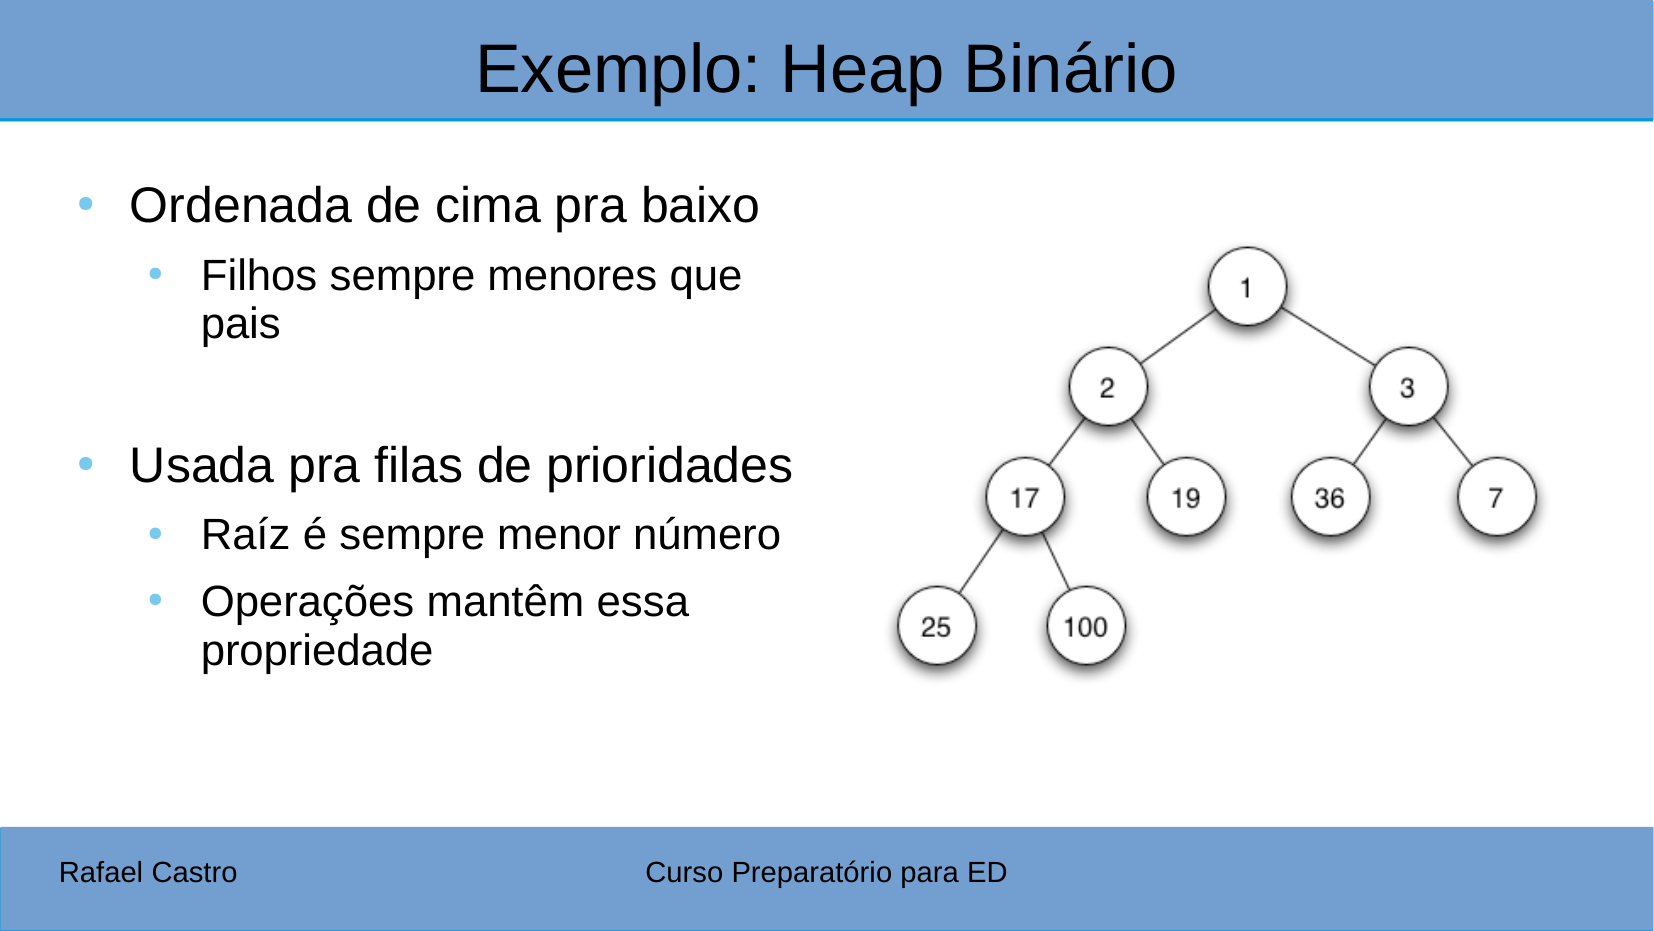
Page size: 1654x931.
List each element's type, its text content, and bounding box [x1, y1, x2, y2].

title Exemplo: Heap Binário [59, 29, 1595, 108]
picture [845, 230, 1595, 715]
list Ordenada de cima pra baixo Filhos sempre menores que pais Usada pra filas de prioridades Raíz é sempre menor número Operações mantêm essa propriedade [59, 177, 809, 768]
